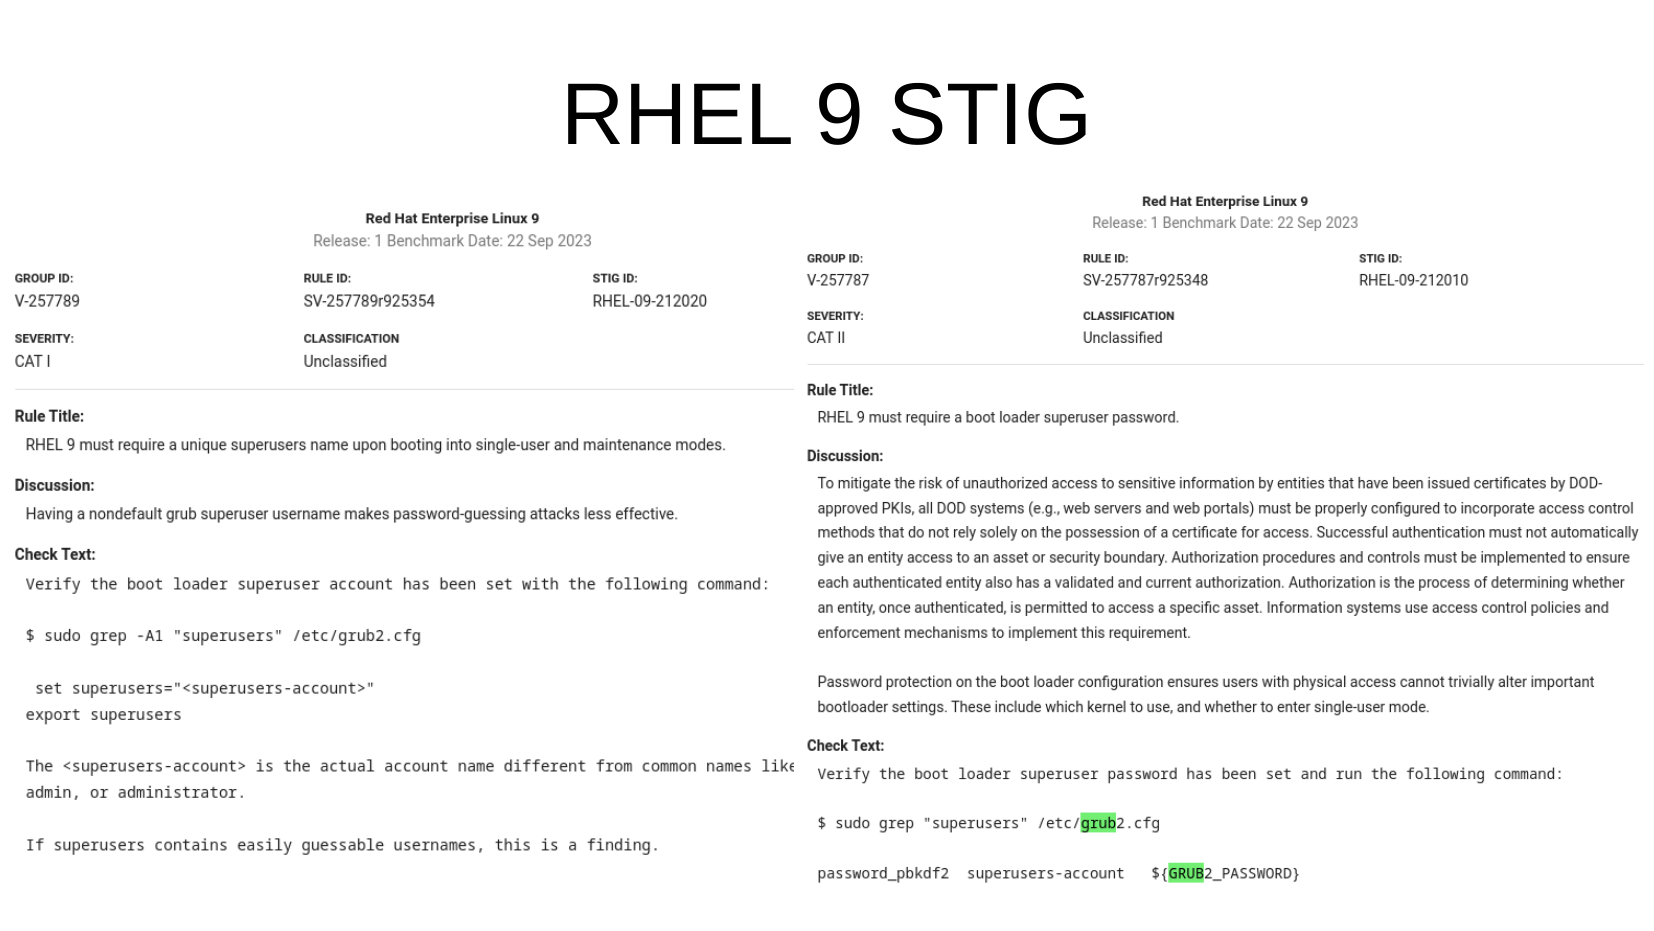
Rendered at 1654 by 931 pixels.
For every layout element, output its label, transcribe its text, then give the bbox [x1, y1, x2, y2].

picture [0, 183, 1654, 892]
title RHEL 9 STIG [82, 37, 1571, 193]
